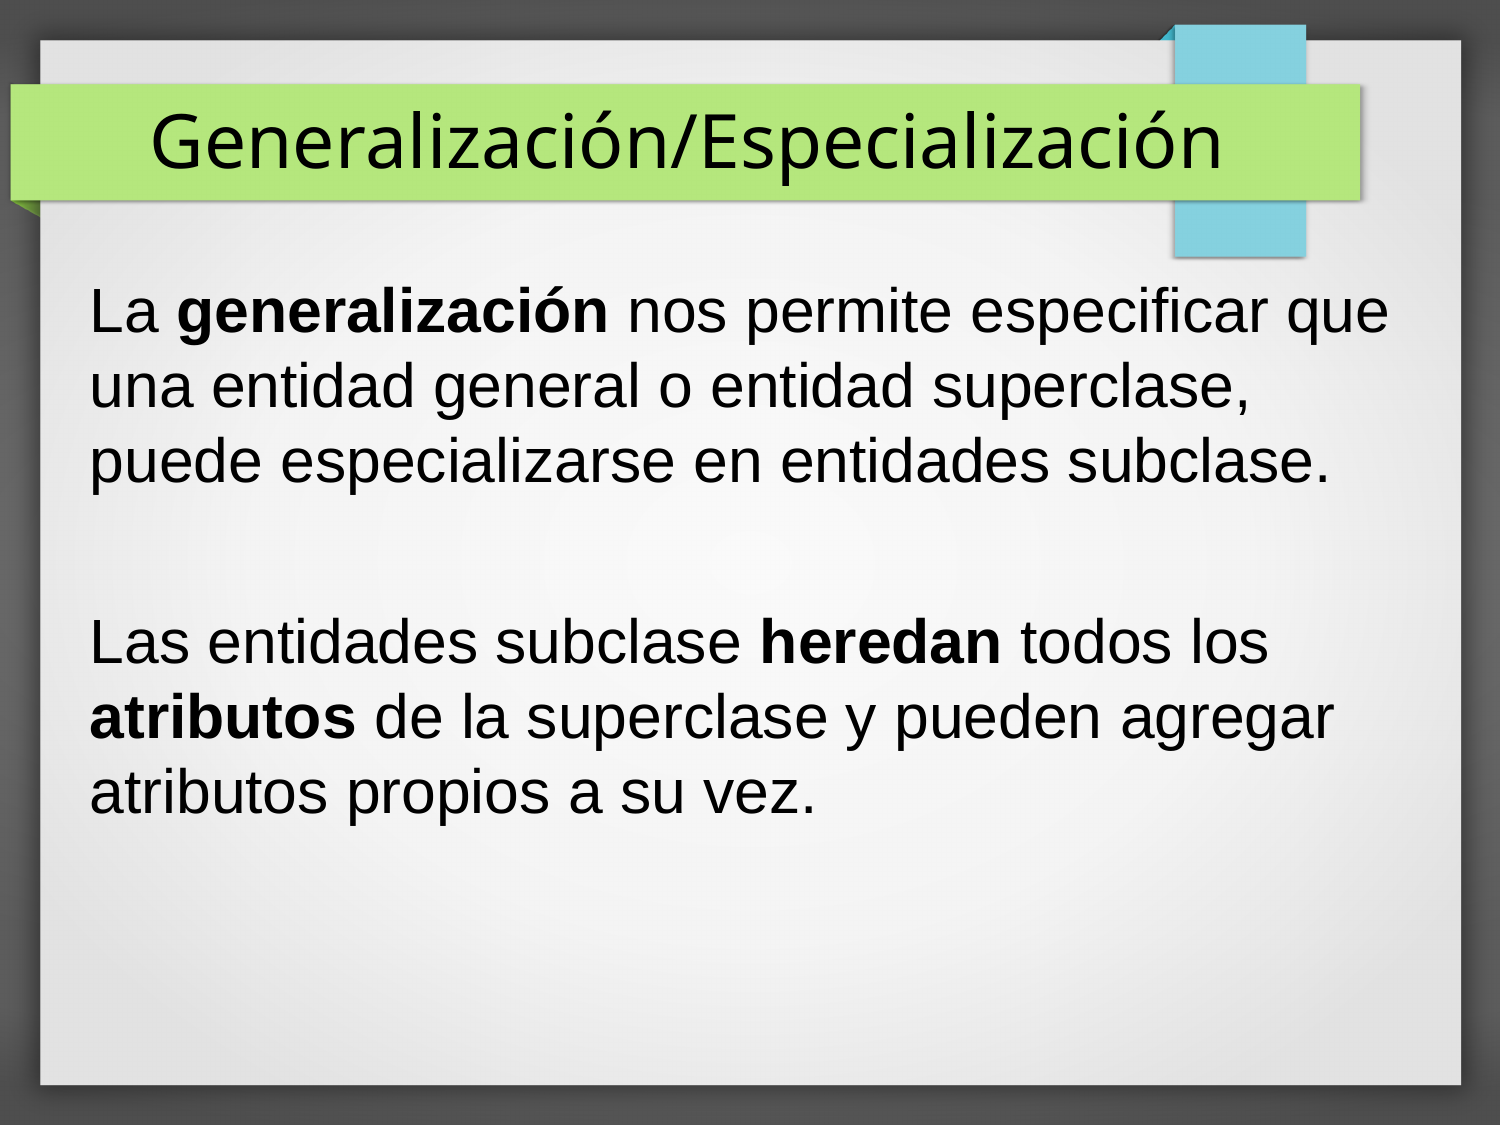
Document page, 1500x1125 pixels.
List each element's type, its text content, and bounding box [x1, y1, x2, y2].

picture [0, 0, 1500, 1125]
text_box Generalización/Especialización [74, 28, 1300, 249]
text_box La generalización nos permite especificar que una entidad general o entidad superclase, puede especializarse en entidades subclase. Las entidades subclase heredan todos los atributos de la superclase y pueden agregar atributos propios a su vez. [75, 262, 1442, 1005]
